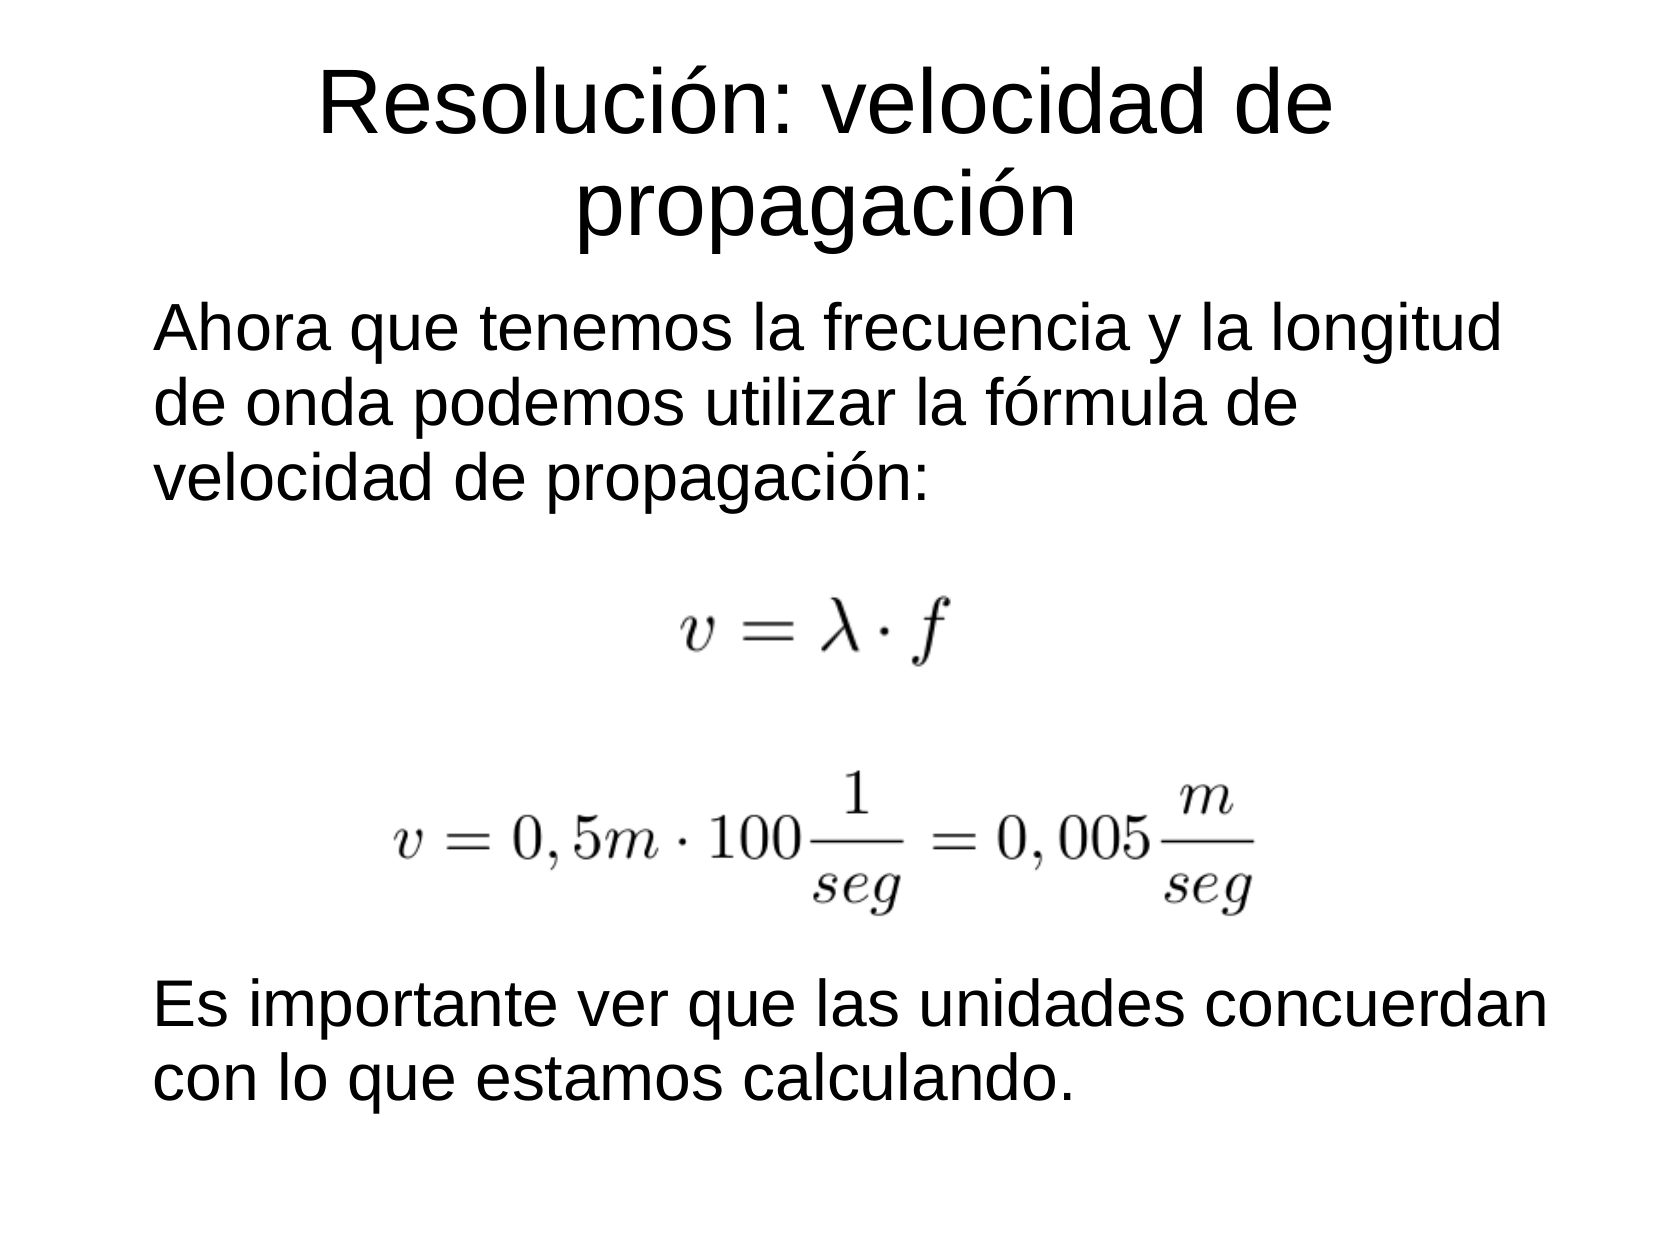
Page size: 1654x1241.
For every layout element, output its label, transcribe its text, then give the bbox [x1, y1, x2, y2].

picture [384, 759, 1271, 923]
list Ahora que tenemos la frecuencia y la longitud de onda podemos utilizar la fórmula de velocidad de propagación: [82, 290, 1571, 532]
title Resolución: velocidad de propagación [82, 49, 1571, 257]
picture [677, 588, 955, 675]
list Es importante ver que las unidades concuerdan con lo que estamos calculando. [82, 967, 1571, 1117]
